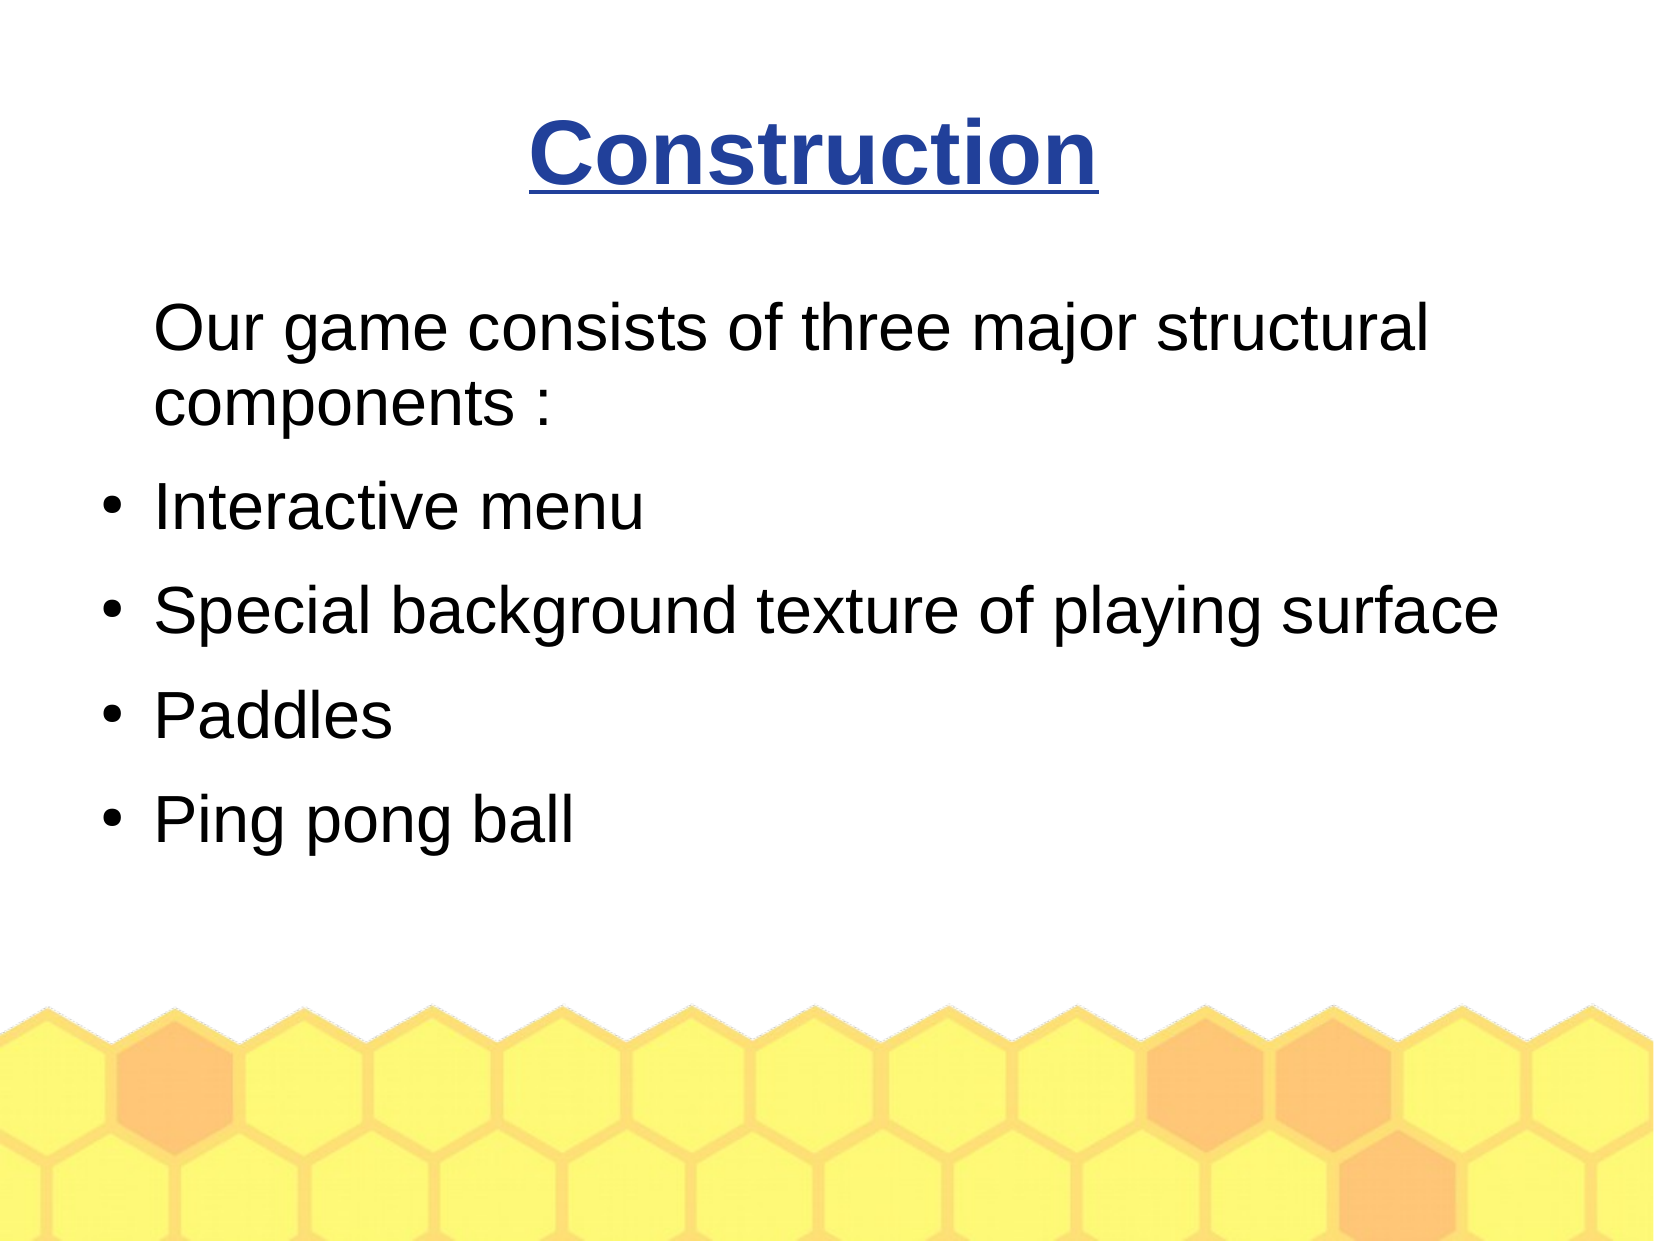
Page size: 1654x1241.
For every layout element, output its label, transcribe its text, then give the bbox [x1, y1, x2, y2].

list Our game consists of three major structural components : Interactive menu Special background texture of playing surface Paddles Ping pong ball [82, 290, 1571, 1010]
picture [0, 1001, 1654, 1241]
title Construction [82, 49, 1571, 257]
